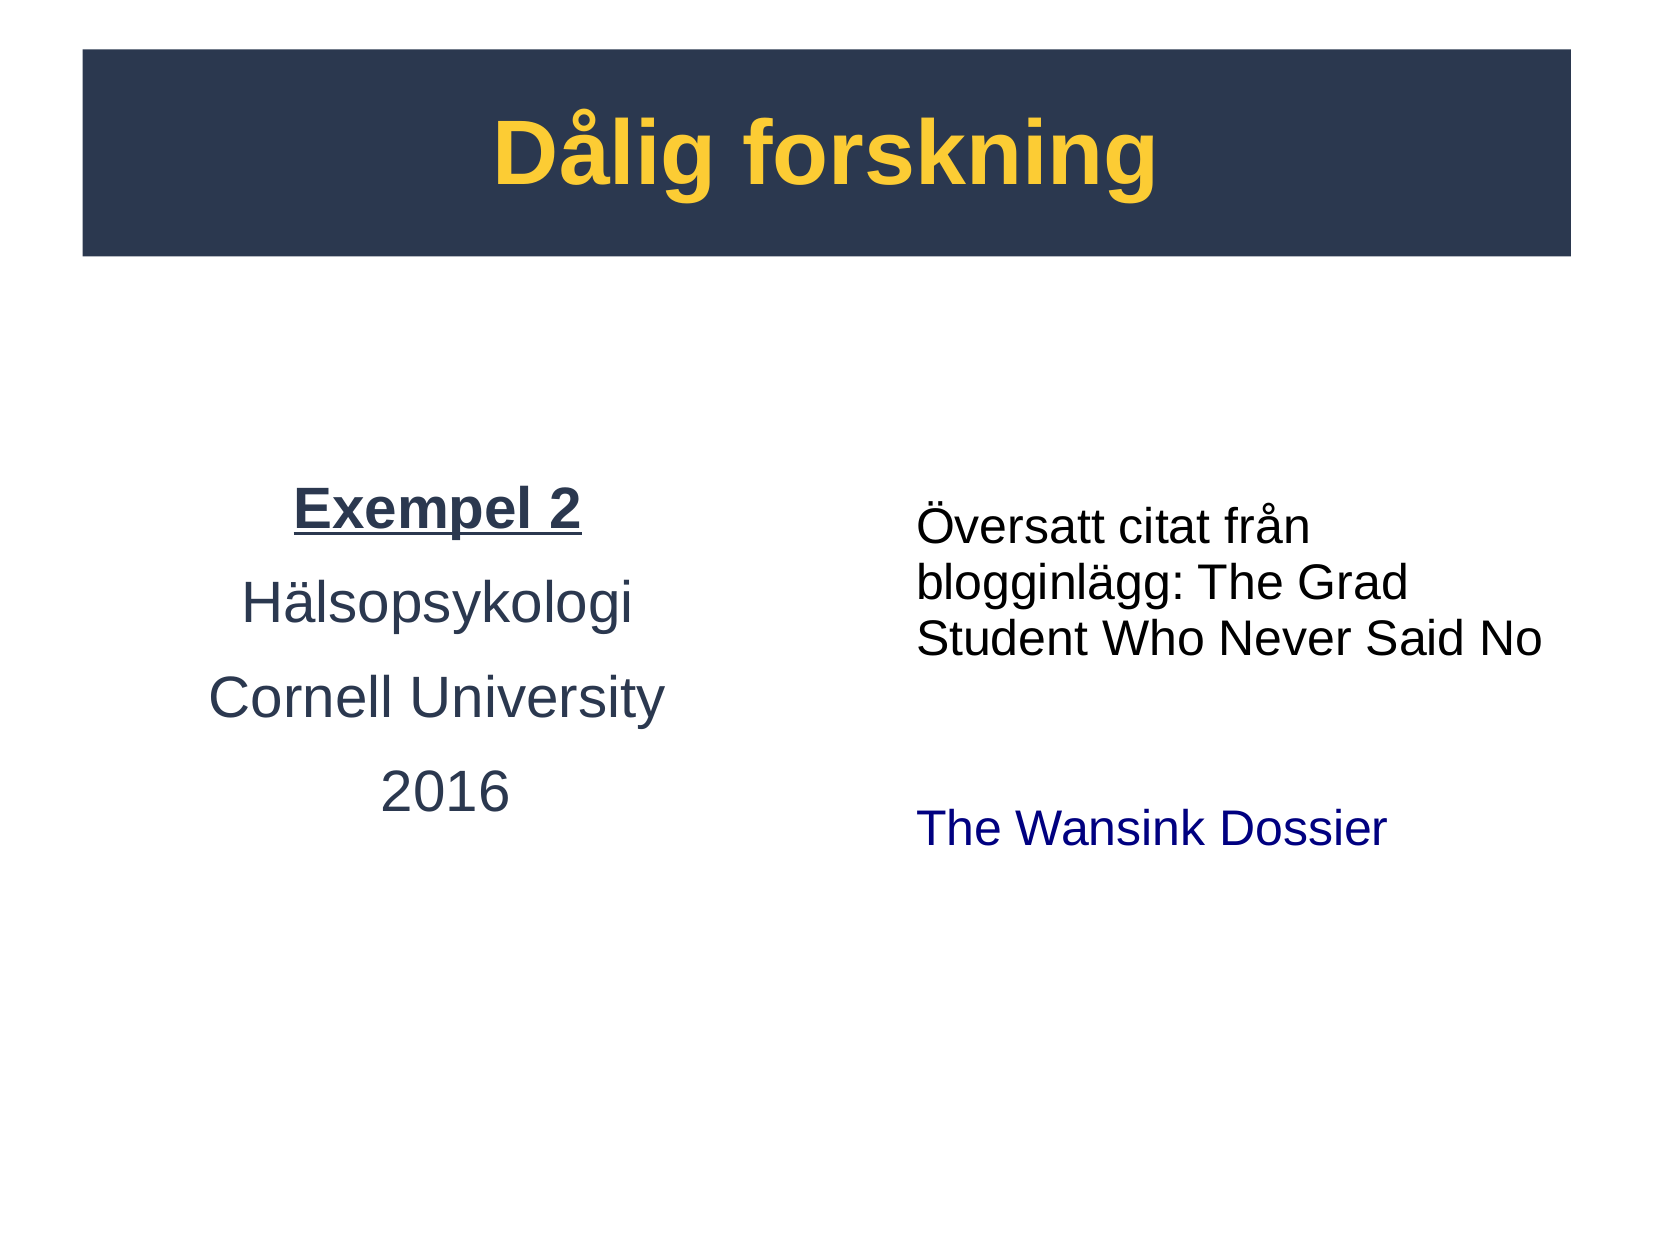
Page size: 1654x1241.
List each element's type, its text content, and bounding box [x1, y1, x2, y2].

list Översatt citat från blogginlägg: The Grad Student Who Never Said No The Wansink Dossier [845, 290, 1572, 1010]
title Dålig forskning [82, 49, 1571, 257]
list Exempel 2 Hälsopsykologi Cornell University 2016 [82, 290, 809, 1010]
